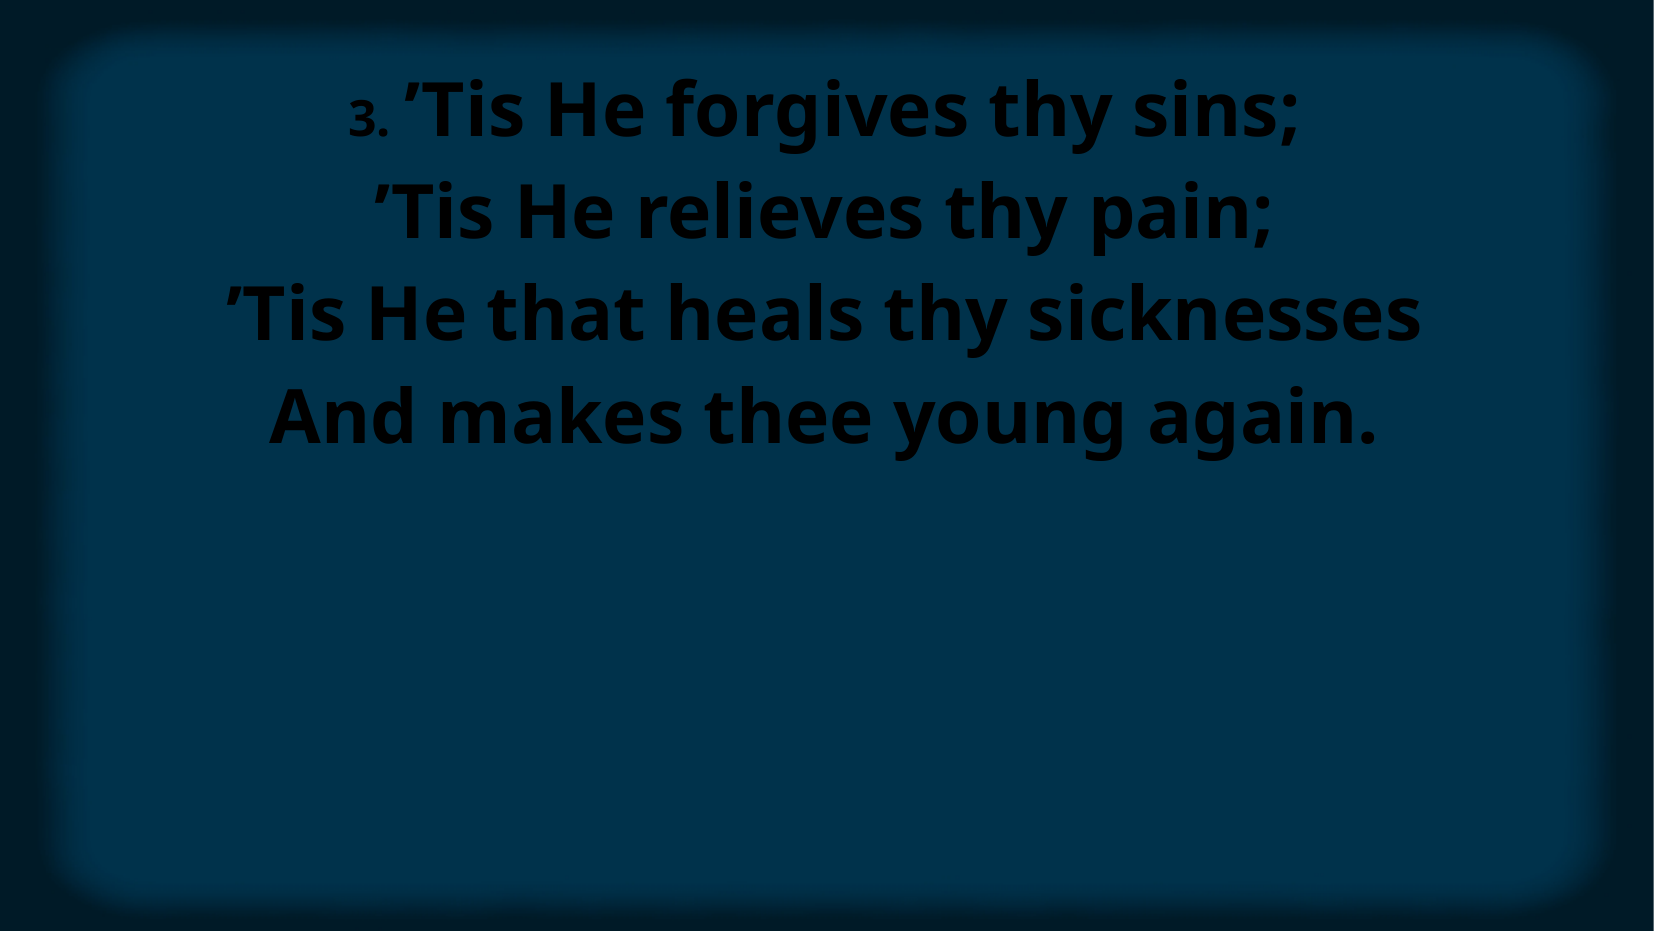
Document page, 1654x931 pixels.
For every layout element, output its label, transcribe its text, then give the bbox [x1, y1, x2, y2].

picture [0, 0, 1654, 931]
text_box 3. ’Tis He forgives thy sins; ’Tis He relieves thy pain; ’Tis He that heals thy sicknesses And makes thee young again. [90, 48, 1561, 463]
